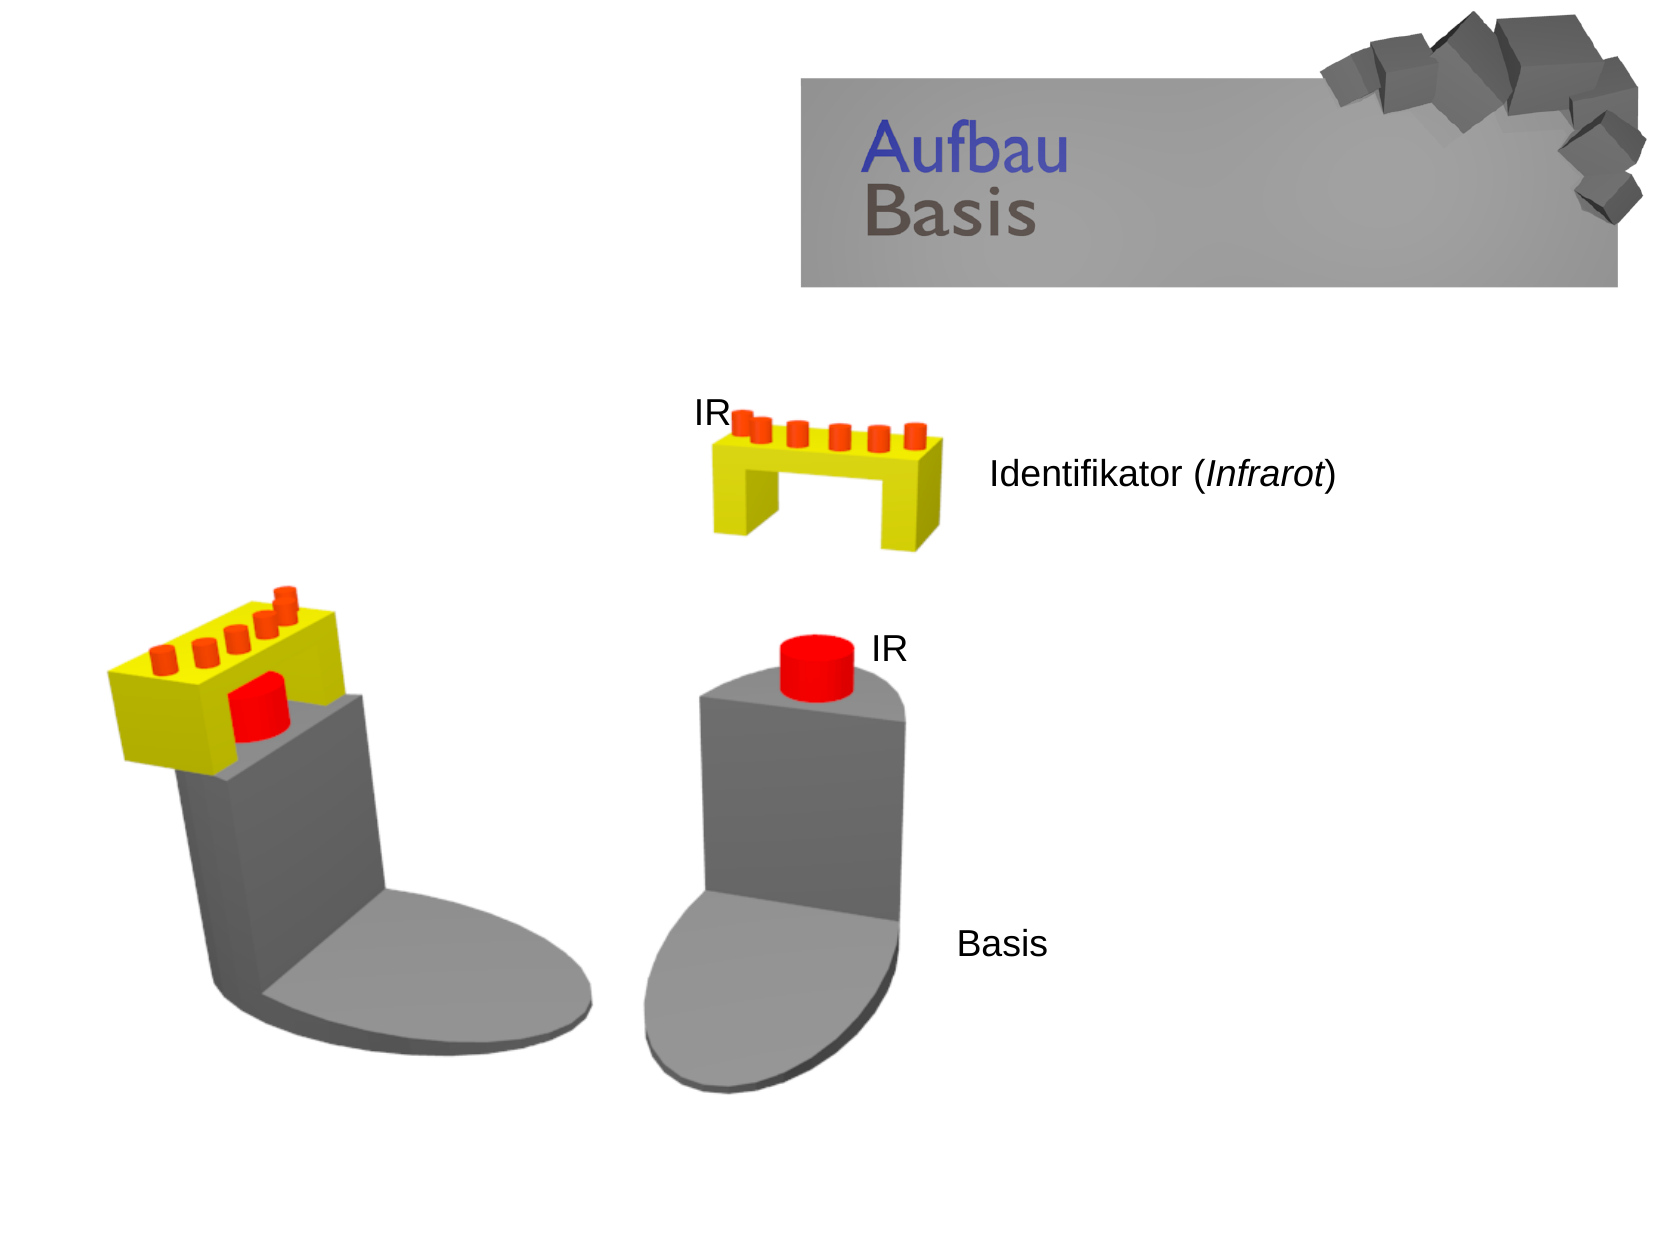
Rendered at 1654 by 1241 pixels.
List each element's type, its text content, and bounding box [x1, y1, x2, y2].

text_box IR [679, 383, 747, 441]
text_box IR [856, 620, 924, 677]
picture [88, 0, 1654, 1152]
text_box Basis [941, 915, 1063, 973]
text_box Identifikator (Infrarot) [974, 445, 1352, 502]
